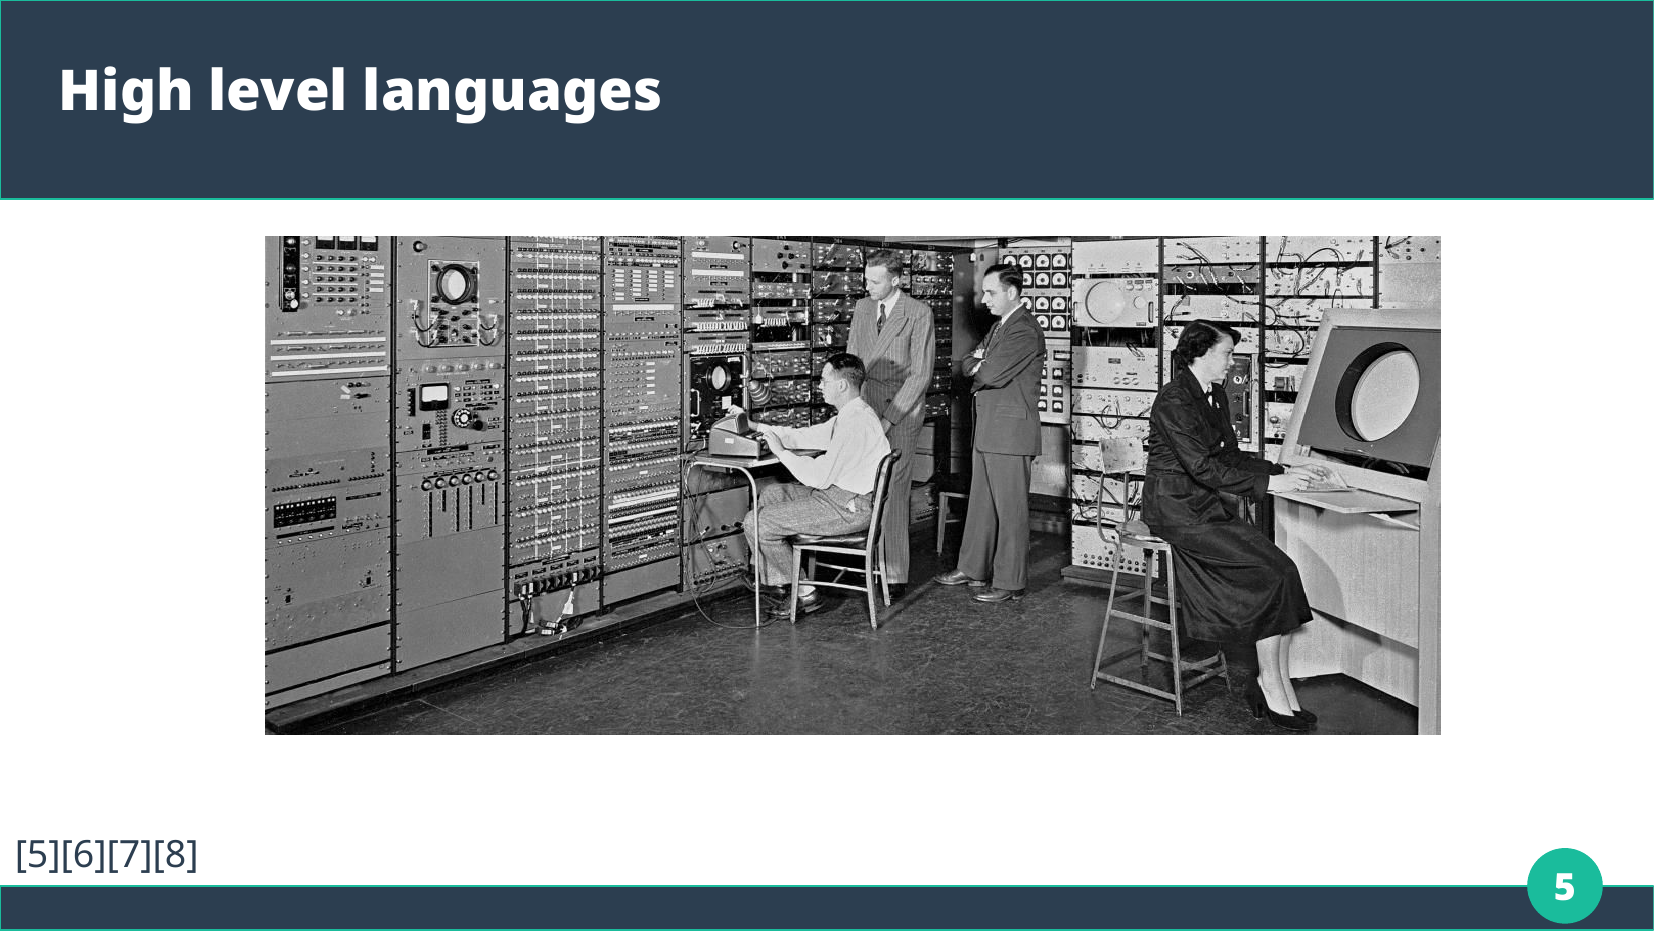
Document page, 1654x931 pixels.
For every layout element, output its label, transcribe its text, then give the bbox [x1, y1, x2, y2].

picture [265, 236, 1441, 735]
title High level languages [59, 29, 1595, 148]
text_box [5][6][7][8] [0, 820, 266, 886]
